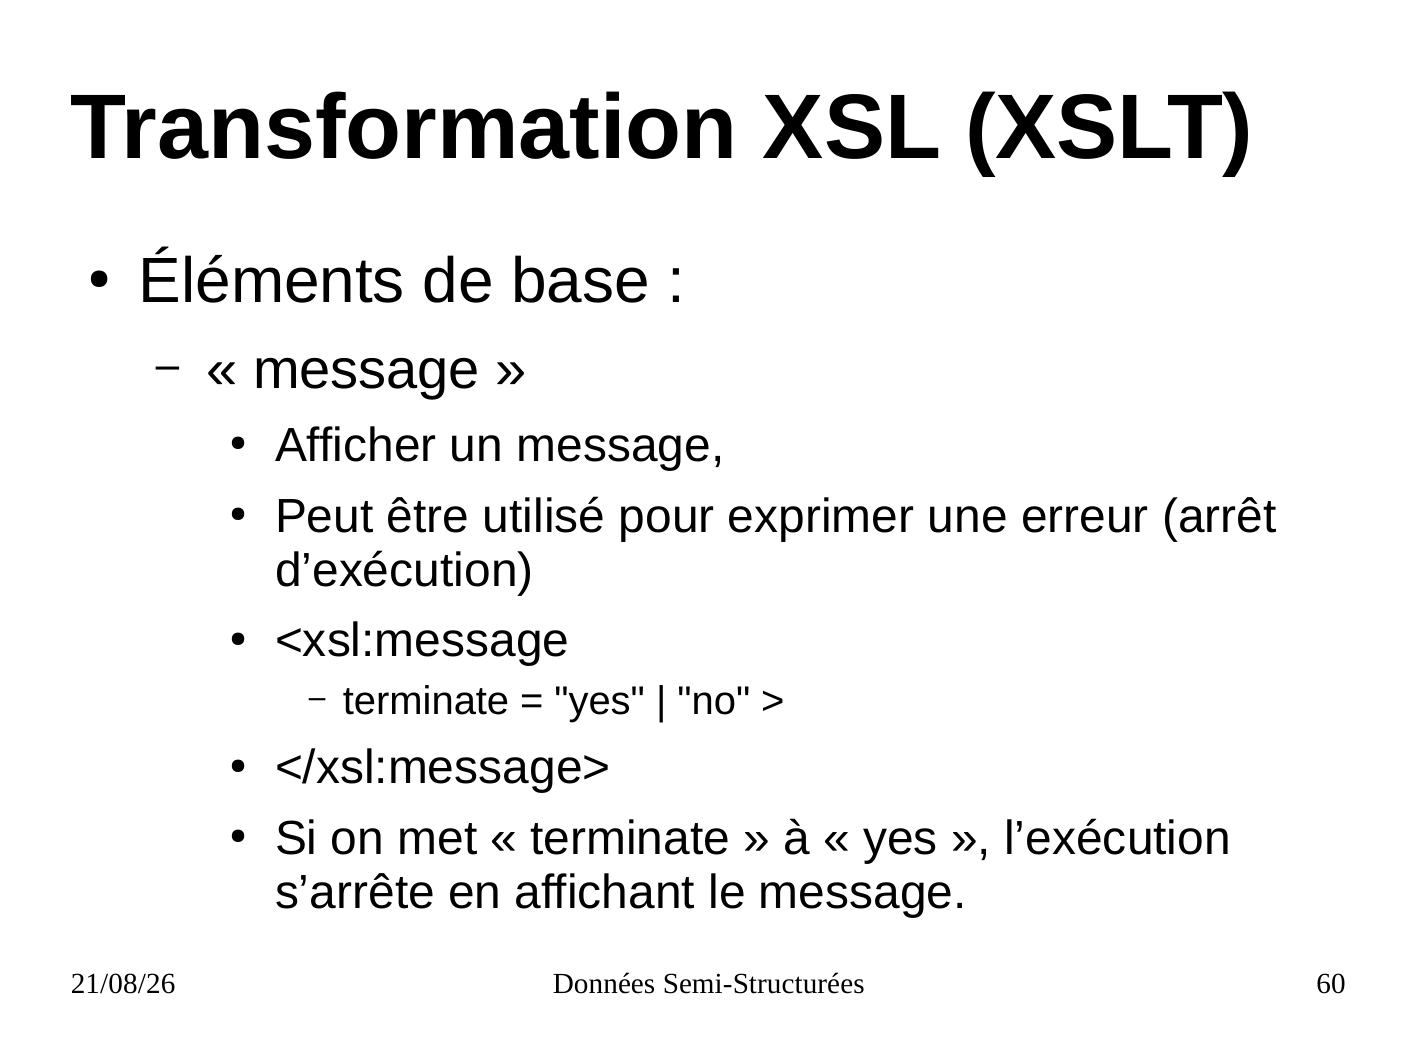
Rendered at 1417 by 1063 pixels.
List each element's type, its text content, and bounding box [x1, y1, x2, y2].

list Éléments de base : « message » Afficher un message, Peut être utilisé pour exprimer une erreur (arrêt d’exécution) <xsl:message terminate = "yes" | "no" > </xsl:message> Si on met « terminate » à « yes », l’exécution s’arrête en affichant le message. [70, 244, 1346, 925]
title Transformation XSL (XSLT) [70, 42, 1346, 212]
